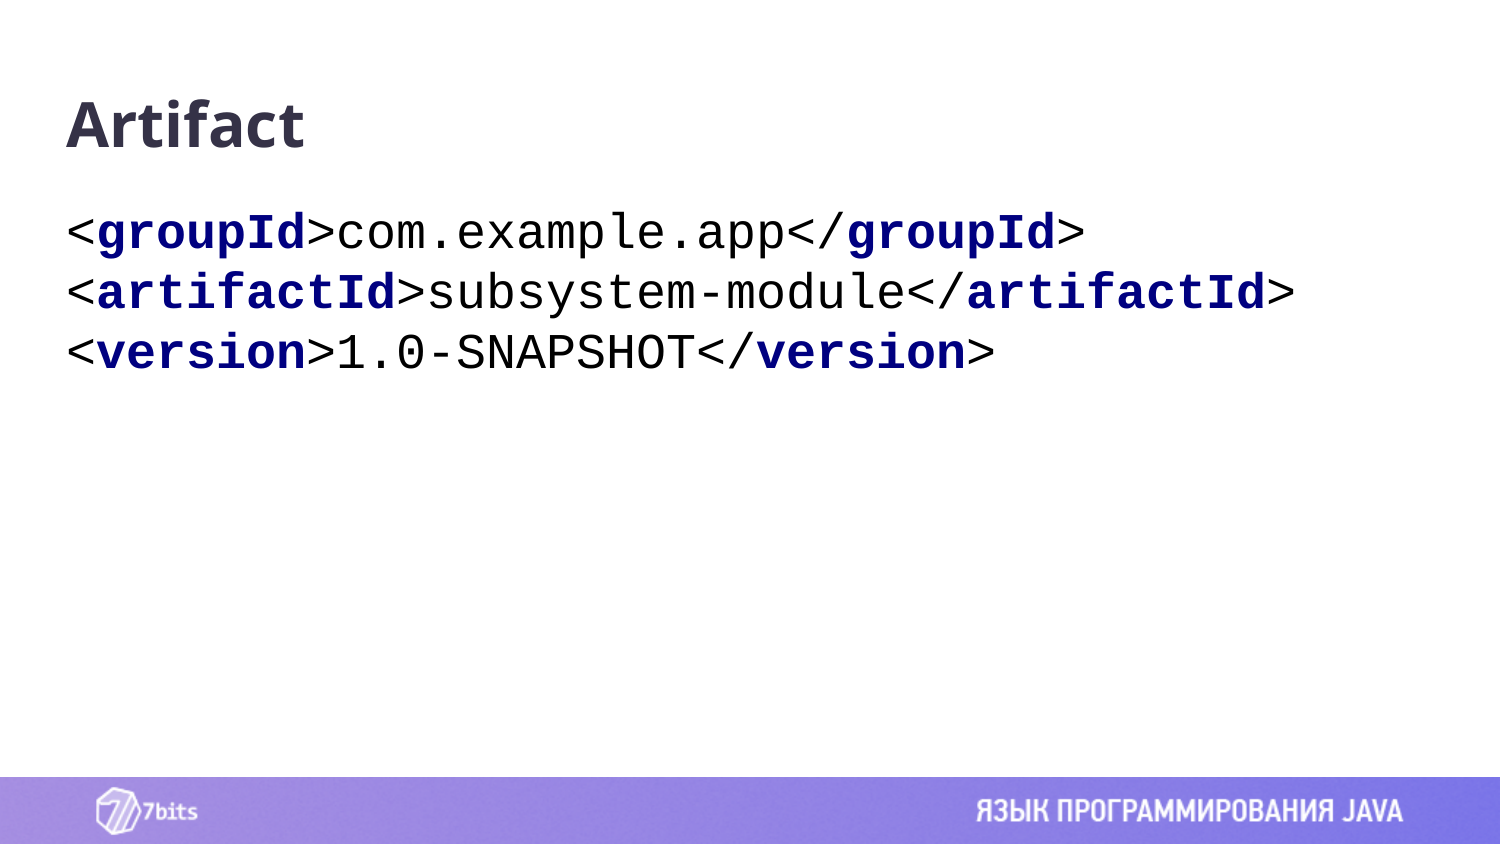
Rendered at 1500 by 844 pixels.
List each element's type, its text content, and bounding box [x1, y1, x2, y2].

title Artifact [51, 69, 1449, 164]
picture [0, 777, 1500, 844]
list <groupId>com.example.app</groupId> <artifactId>subsystem-module</artifactId> <version>1.0-SNAPSHOT</version> [51, 184, 1449, 745]
